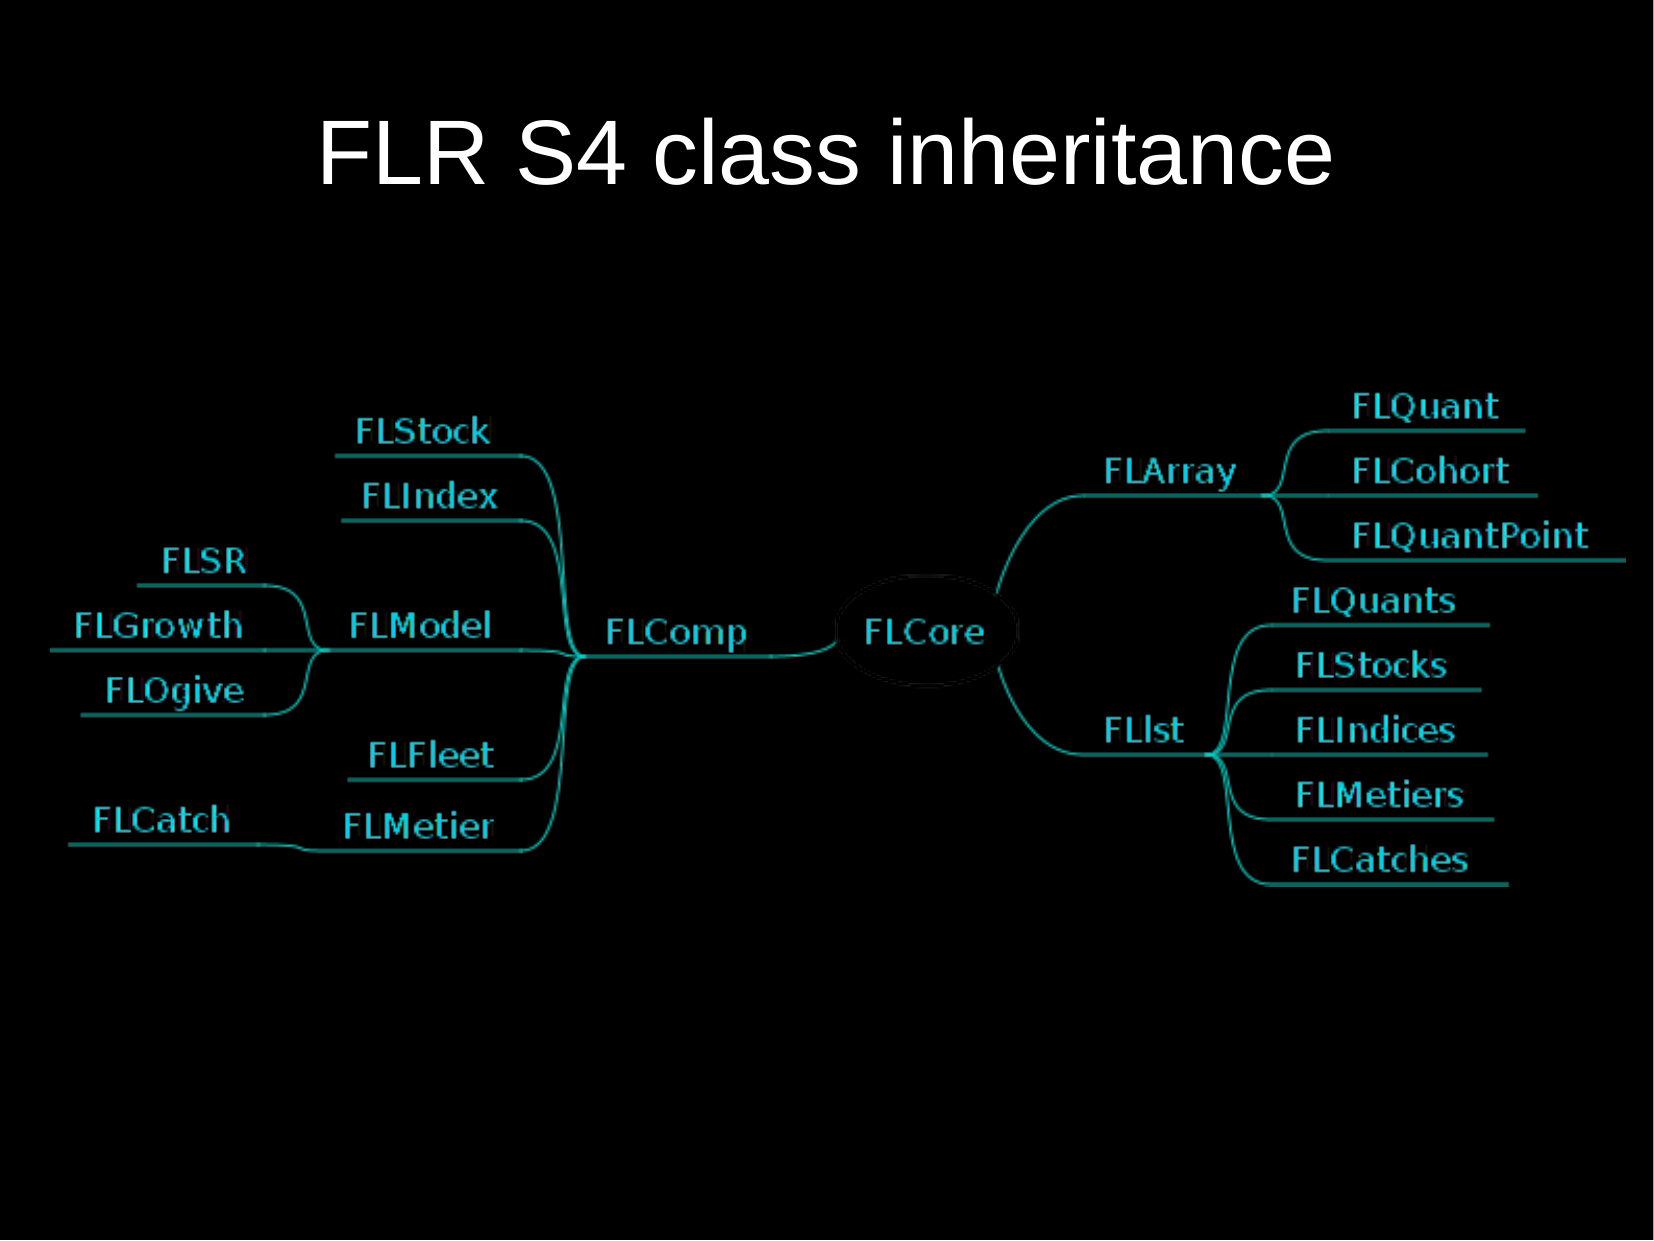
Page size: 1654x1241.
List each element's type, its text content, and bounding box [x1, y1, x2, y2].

picture [50, 377, 1626, 887]
title FLR S4 class inheritance [82, 49, 1571, 257]
